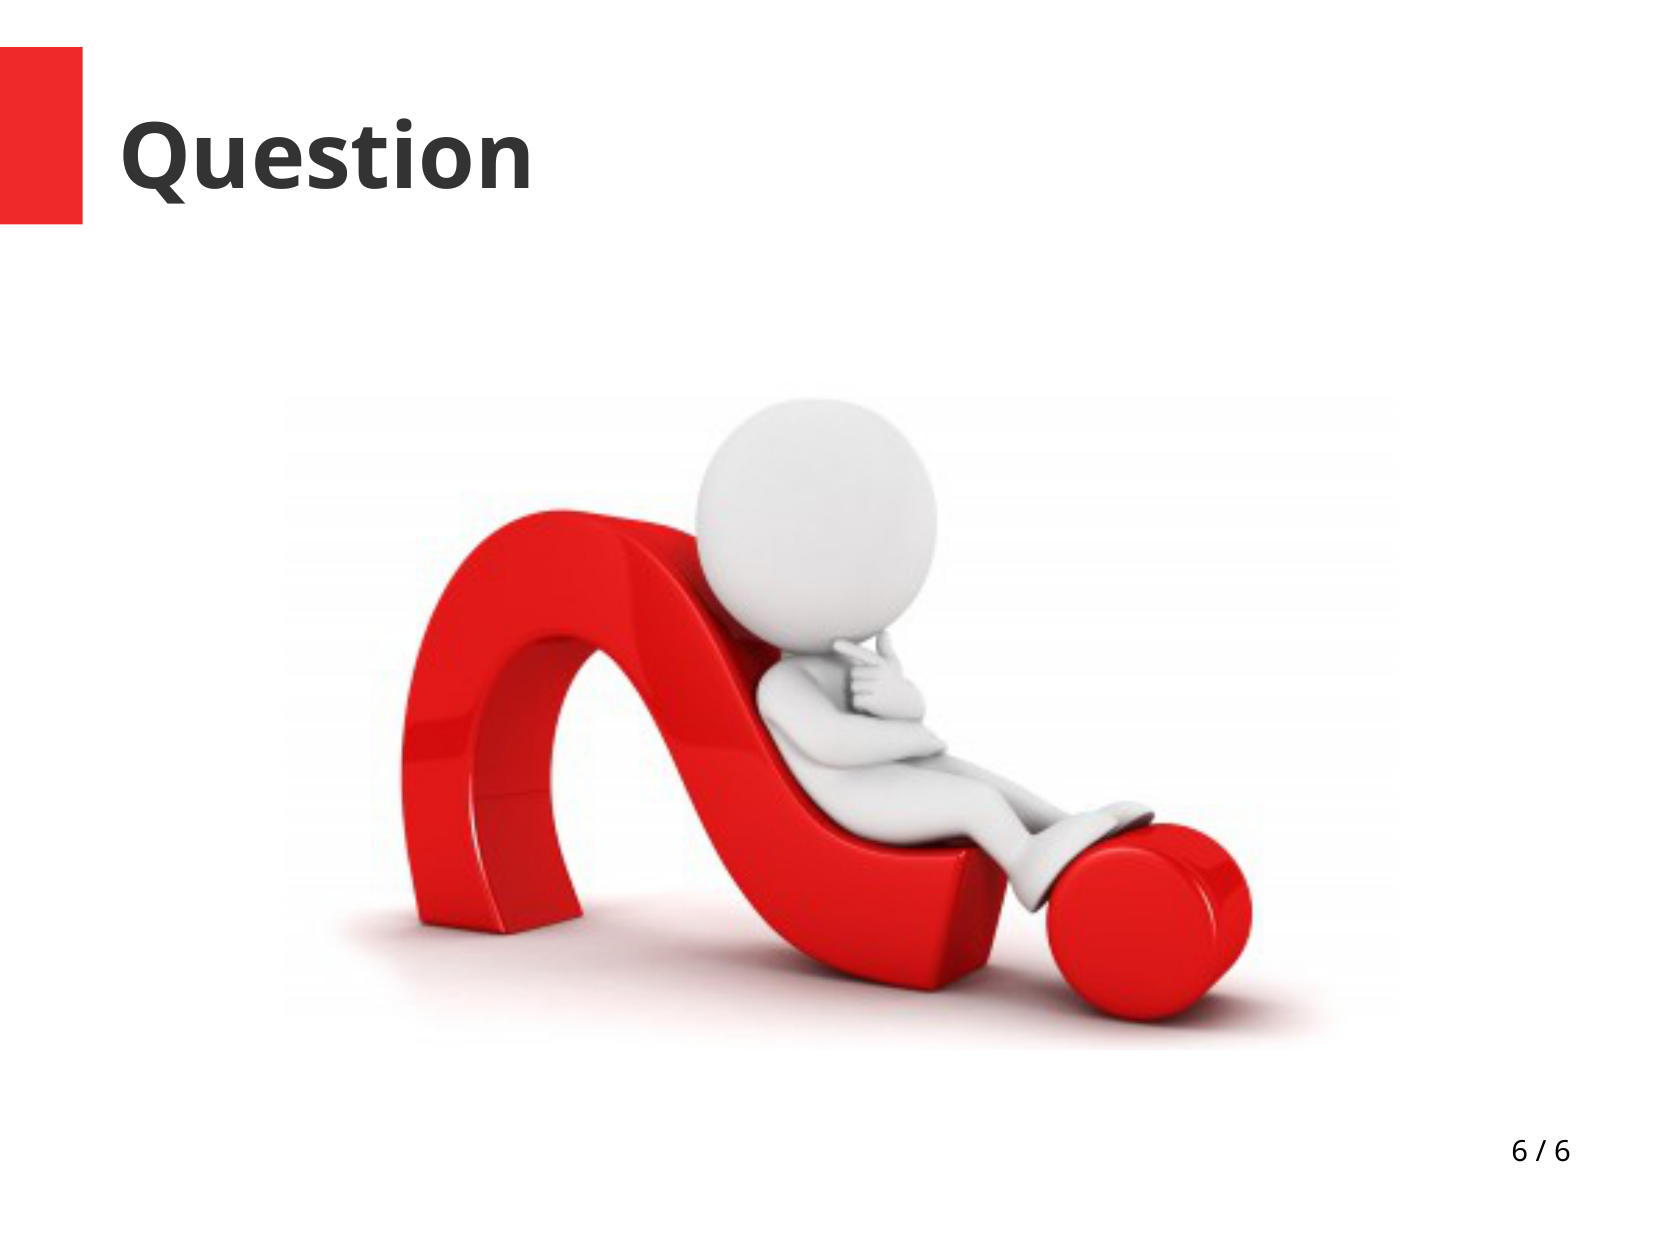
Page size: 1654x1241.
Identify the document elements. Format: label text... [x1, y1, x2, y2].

title Question [118, 49, 1571, 257]
picture [283, 381, 1398, 1051]
